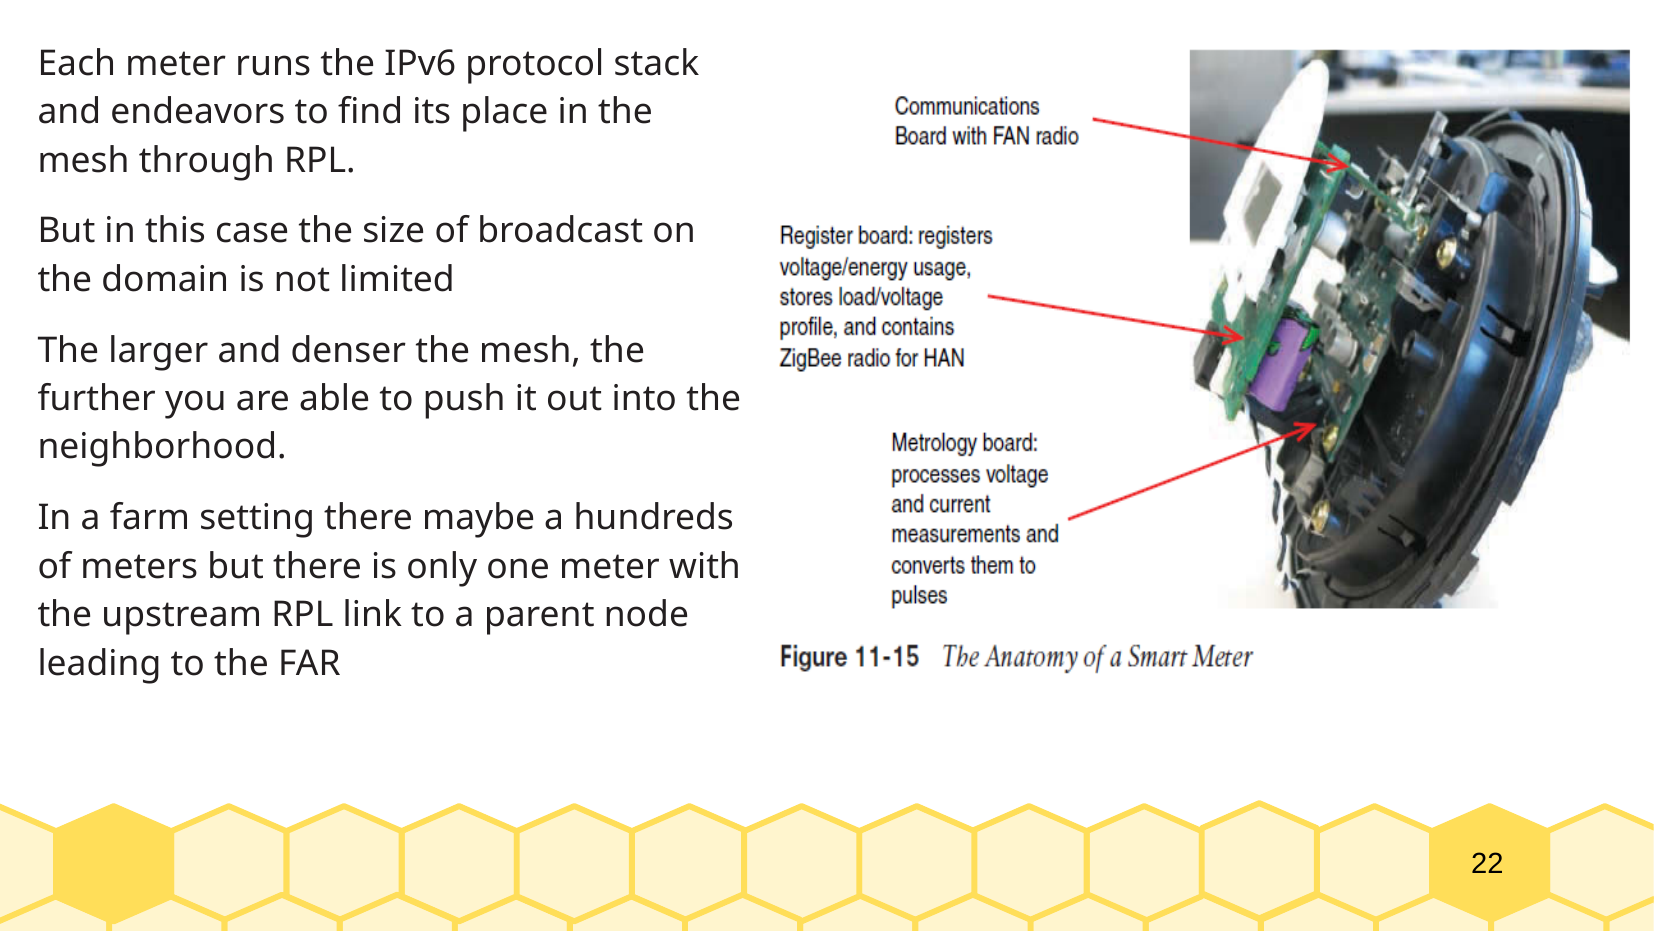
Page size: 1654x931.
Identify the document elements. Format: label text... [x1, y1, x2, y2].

picture [750, 37, 1639, 676]
list Each meter runs the IPv6 protocol stack and endeavors to find its place in the mesh through RPL. But in this case the size of broadcast on the domain is not limited The larger and denser the mesh, the further you are able to push it out into the neighborhood. In a farm setting there maybe a hundreds of meters but there is only one meter with the upstream RPL link to a parent node leading to the FAR [37, 37, 751, 863]
